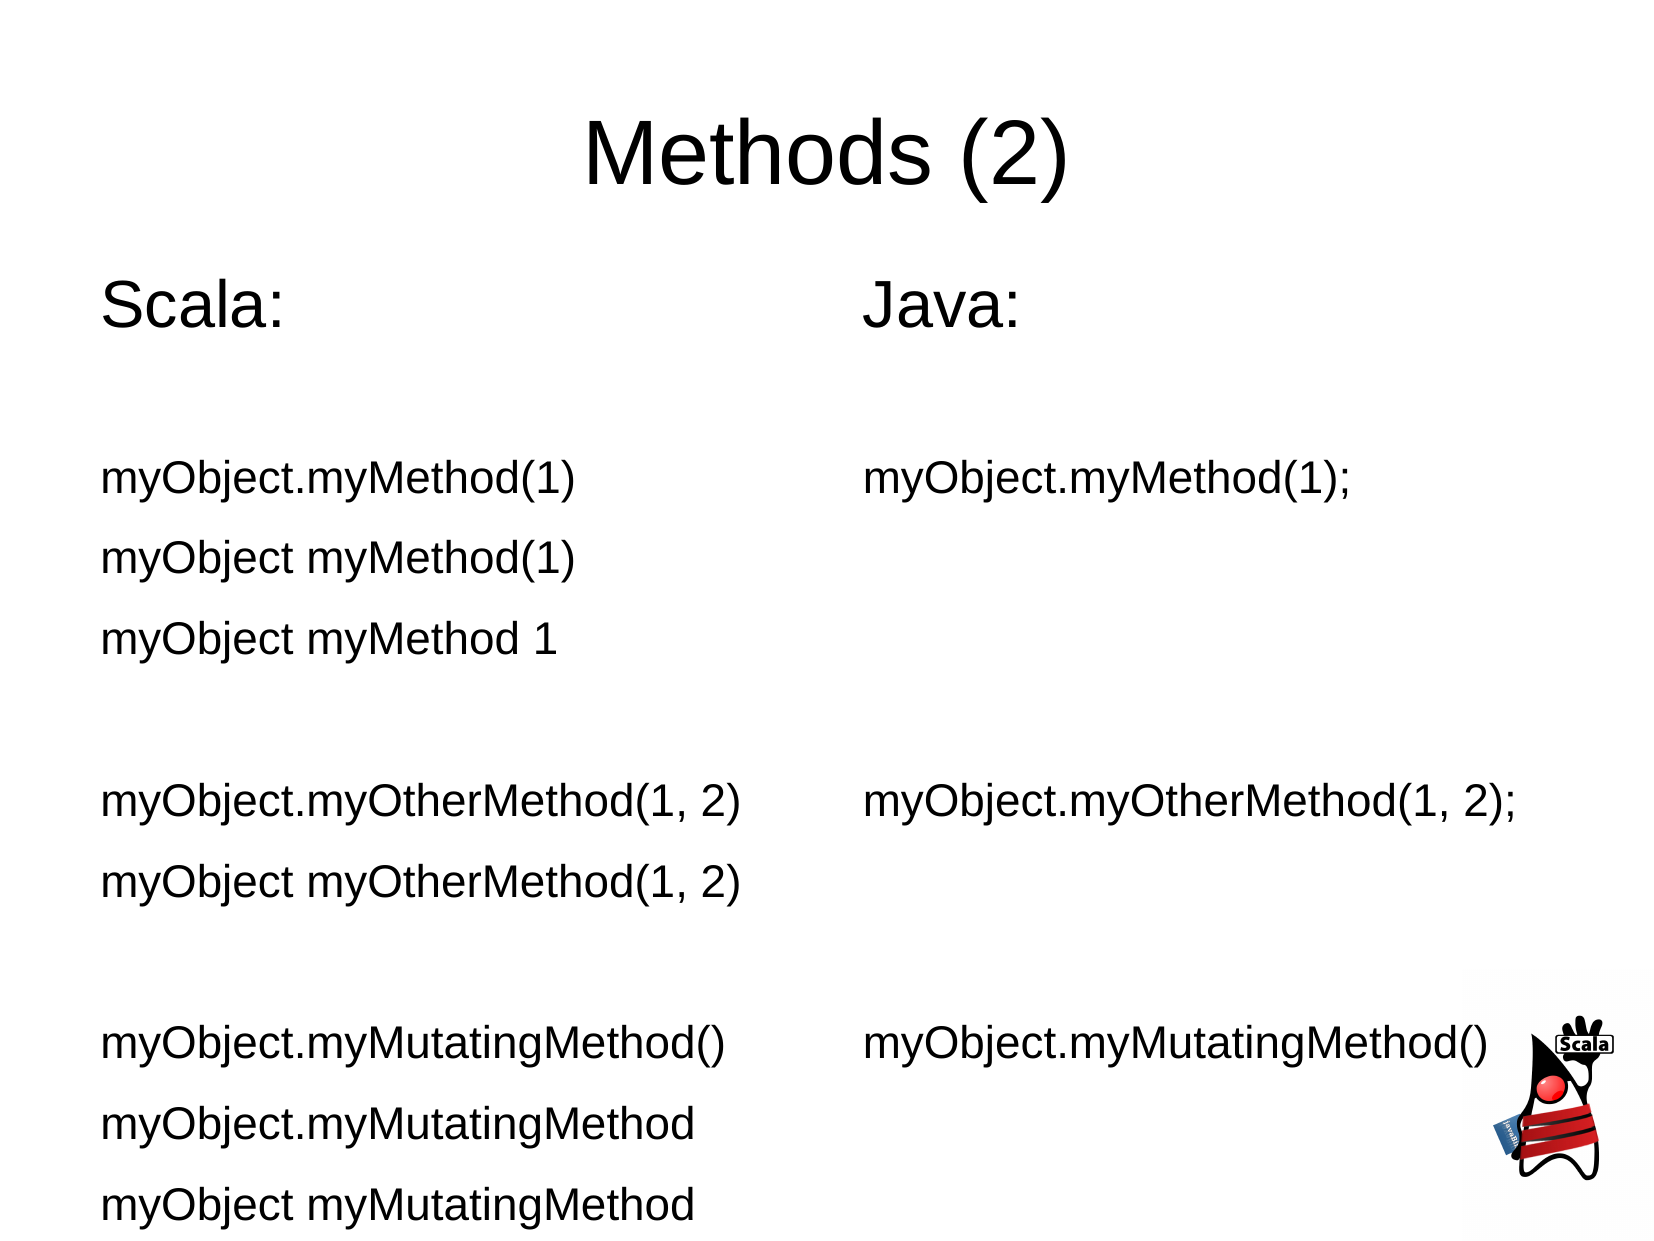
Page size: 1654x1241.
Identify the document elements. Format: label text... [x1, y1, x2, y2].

title Methods (2) [82, 49, 1571, 257]
list Java: myObject.myMethod(1); myObject.myOtherMethod(1, 2); myObject.myMutatingMethod() [845, 266, 1572, 1086]
list Scala: myObject.myMethod(1) myObject myMethod(1) myObject myMethod 1 myObject.myOtherMethod(1, 2) myObject myOtherMethod(1, 2) myObject.myMutatingMethod() myObject.myMutatingMethod myObject myMutatingMethod [82, 266, 809, 1241]
picture [1462, 969, 1654, 1241]
